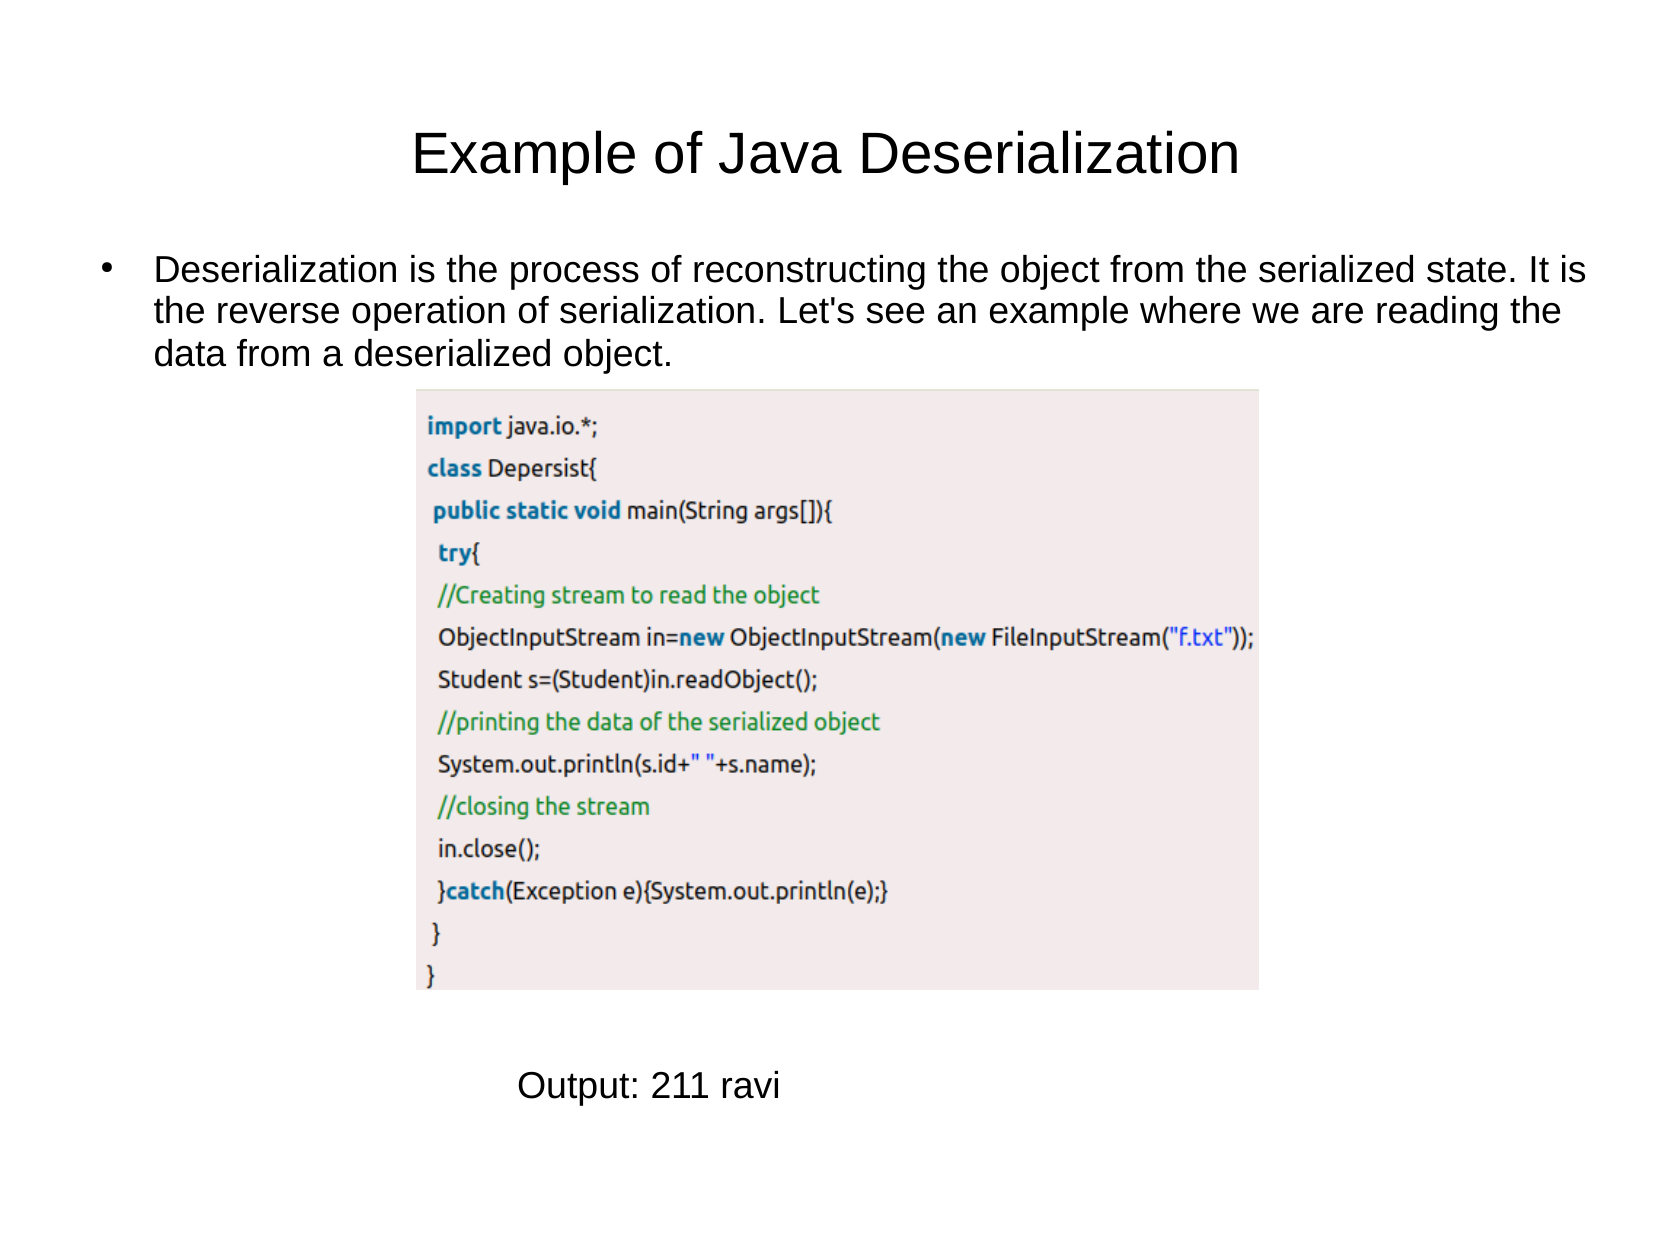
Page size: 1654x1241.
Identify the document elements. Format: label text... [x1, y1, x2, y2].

text_box Output: 211 ravi [502, 1057, 1047, 1115]
title Example of Java Deserialization [82, 49, 1571, 248]
picture [416, 388, 1259, 990]
list Deserialization is the process of reconstructing the object from the serialized state. It is the reverse operation of serialization. Let's see an example where we are reading the data from a deserialized object. [82, 248, 1612, 1192]
